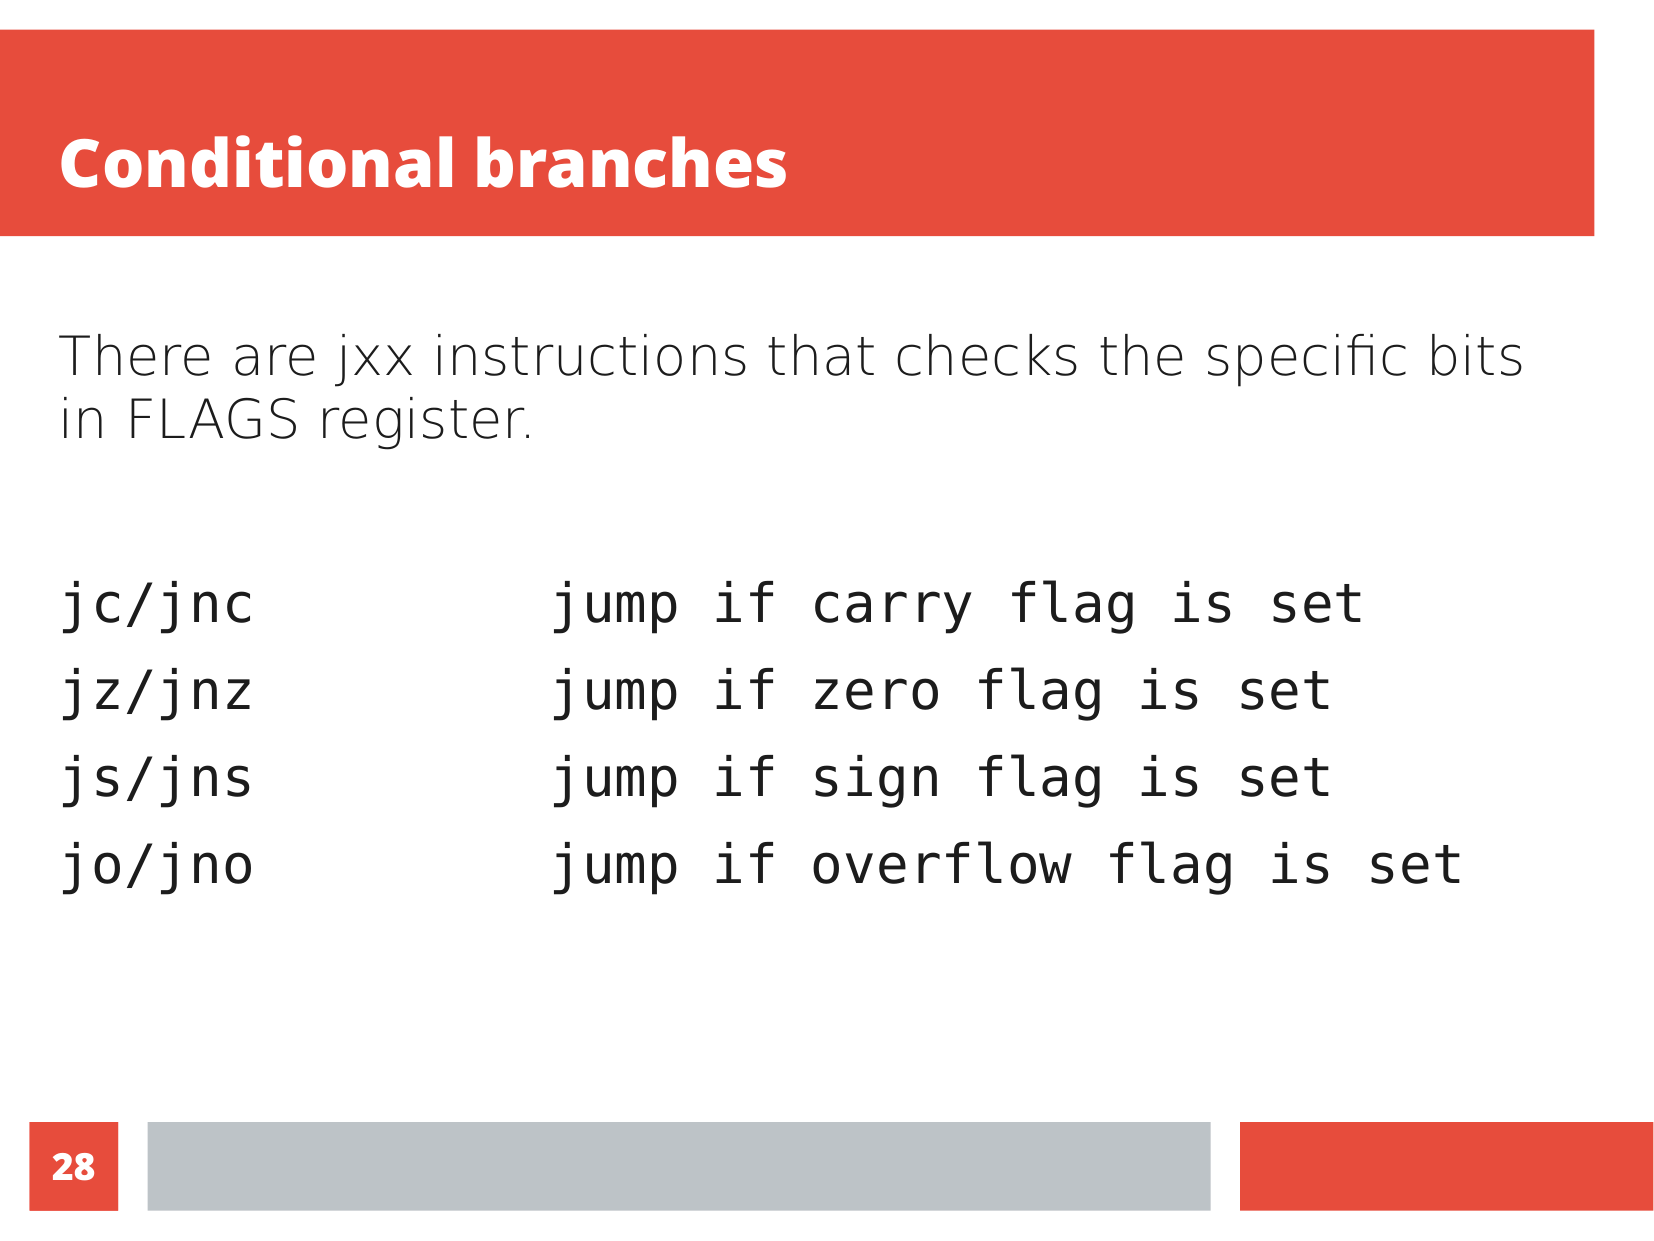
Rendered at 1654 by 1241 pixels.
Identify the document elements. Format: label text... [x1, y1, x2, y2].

title Conditional branches [59, 59, 1595, 207]
list There are jxx instructions that checks the specific bits in FLAGS register. jc/jnc jump if carry flag is set jz/jnz jump if zero flag is set js/jns jump if sign flag is set jo/jno jump if overflow flag is set [59, 324, 1565, 1093]
